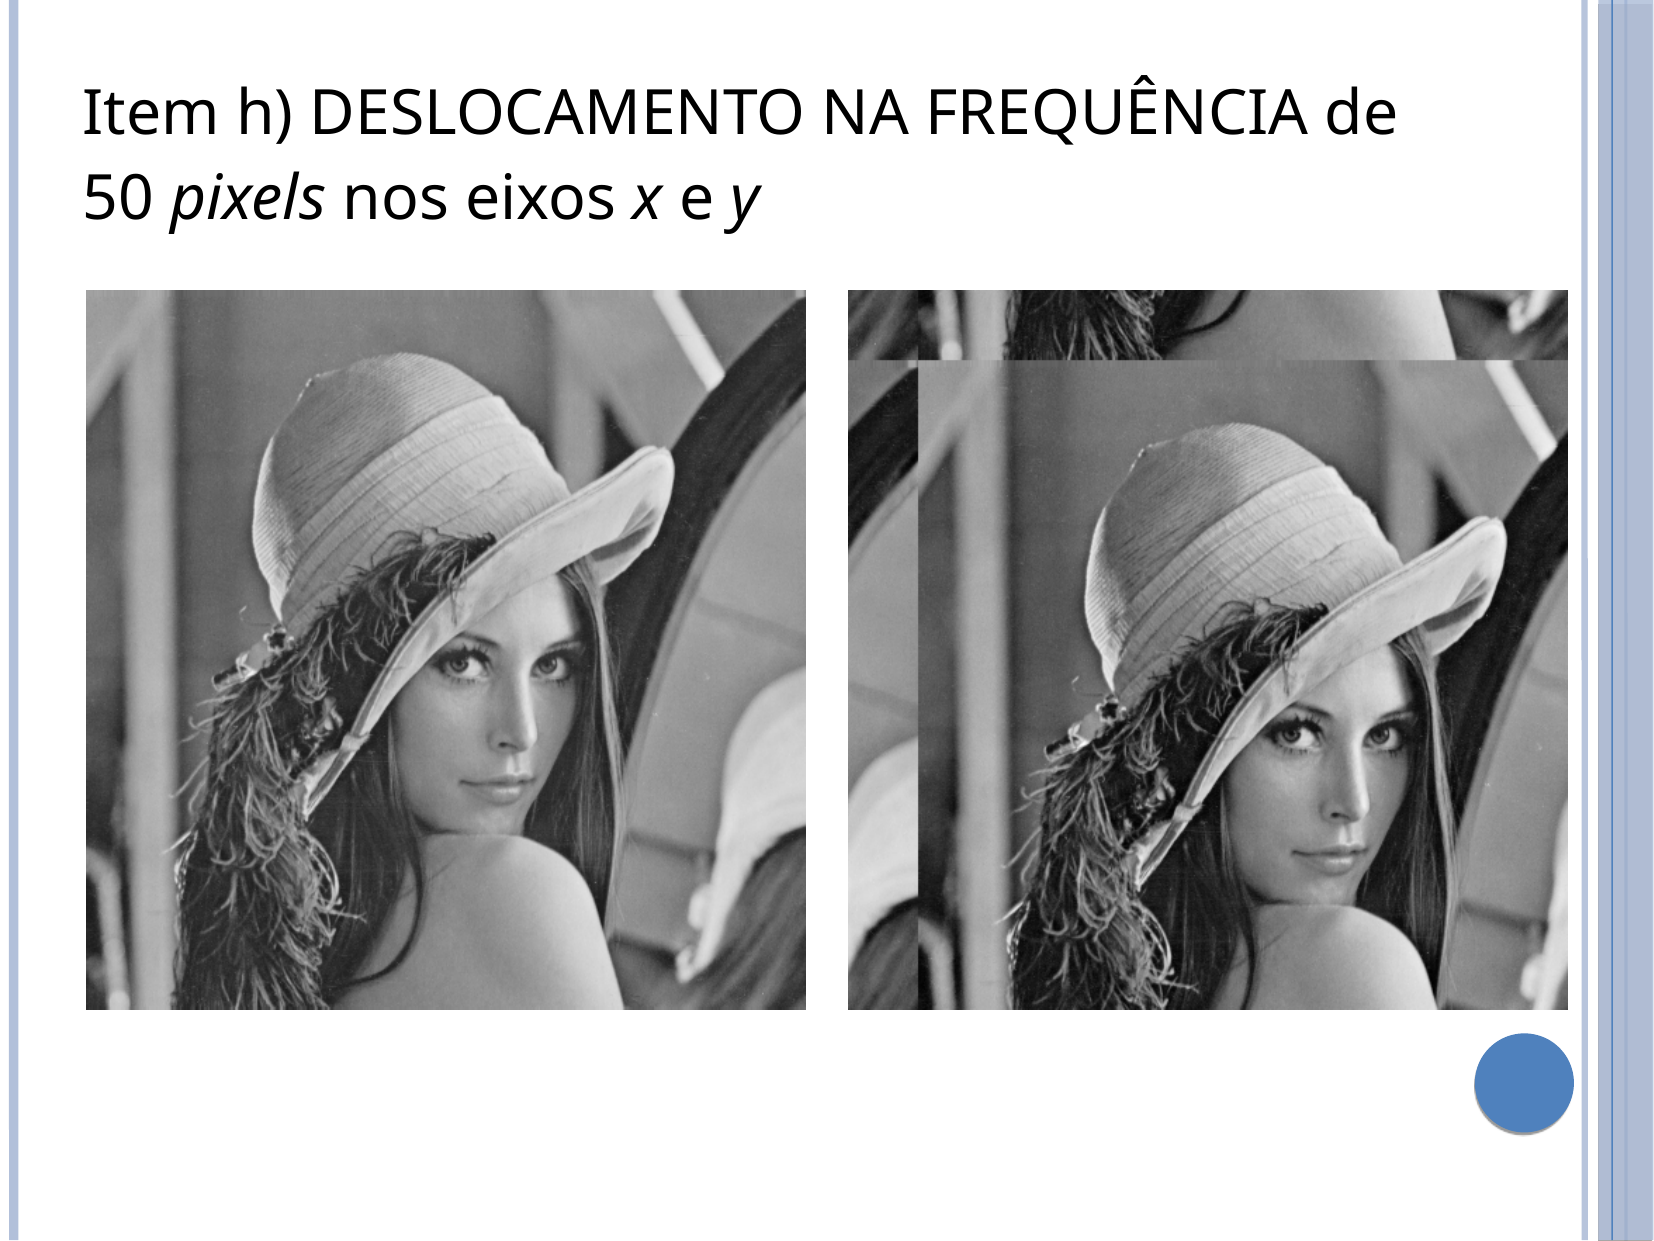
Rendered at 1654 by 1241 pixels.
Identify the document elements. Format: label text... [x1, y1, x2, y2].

picture [848, 290, 1568, 1010]
title Item h) DESLOCAMENTO NA FREQUÊNCIA de 50 pixels nos eixos x e y [82, 49, 1433, 257]
picture [86, 290, 806, 1010]
